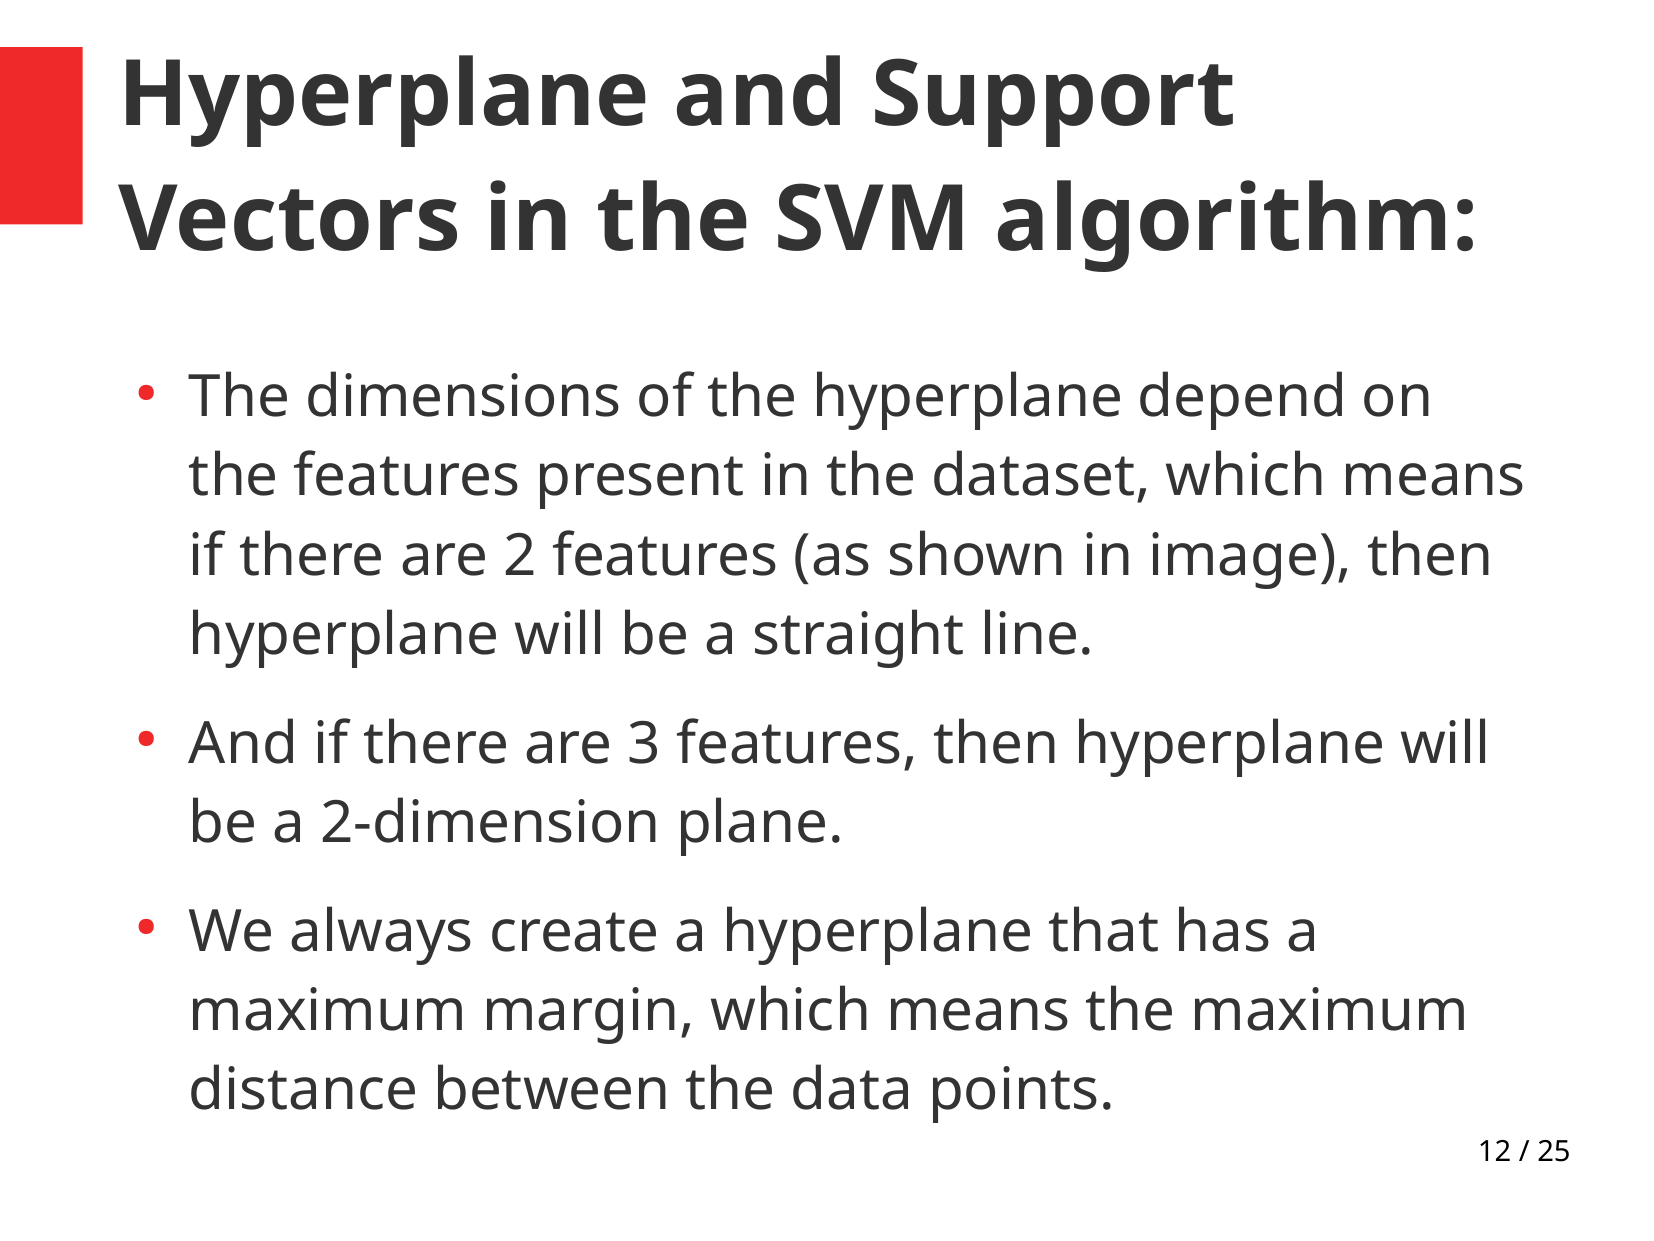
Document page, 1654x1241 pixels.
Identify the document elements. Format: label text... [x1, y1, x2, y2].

title Hyperplane and Support Vectors in the SVM algorithm: [118, 28, 1571, 278]
list The dimensions of the hyperplane depend on the features present in the dataset, which means if there are 2 features (as shown in image), then hyperplane will be a straight line. And if there are 3 features, then hyperplane will be a 2-dimension plane. We always create a hyperplane that has a maximum margin, which means the maximum distance between the data points. [118, 354, 1536, 1074]
